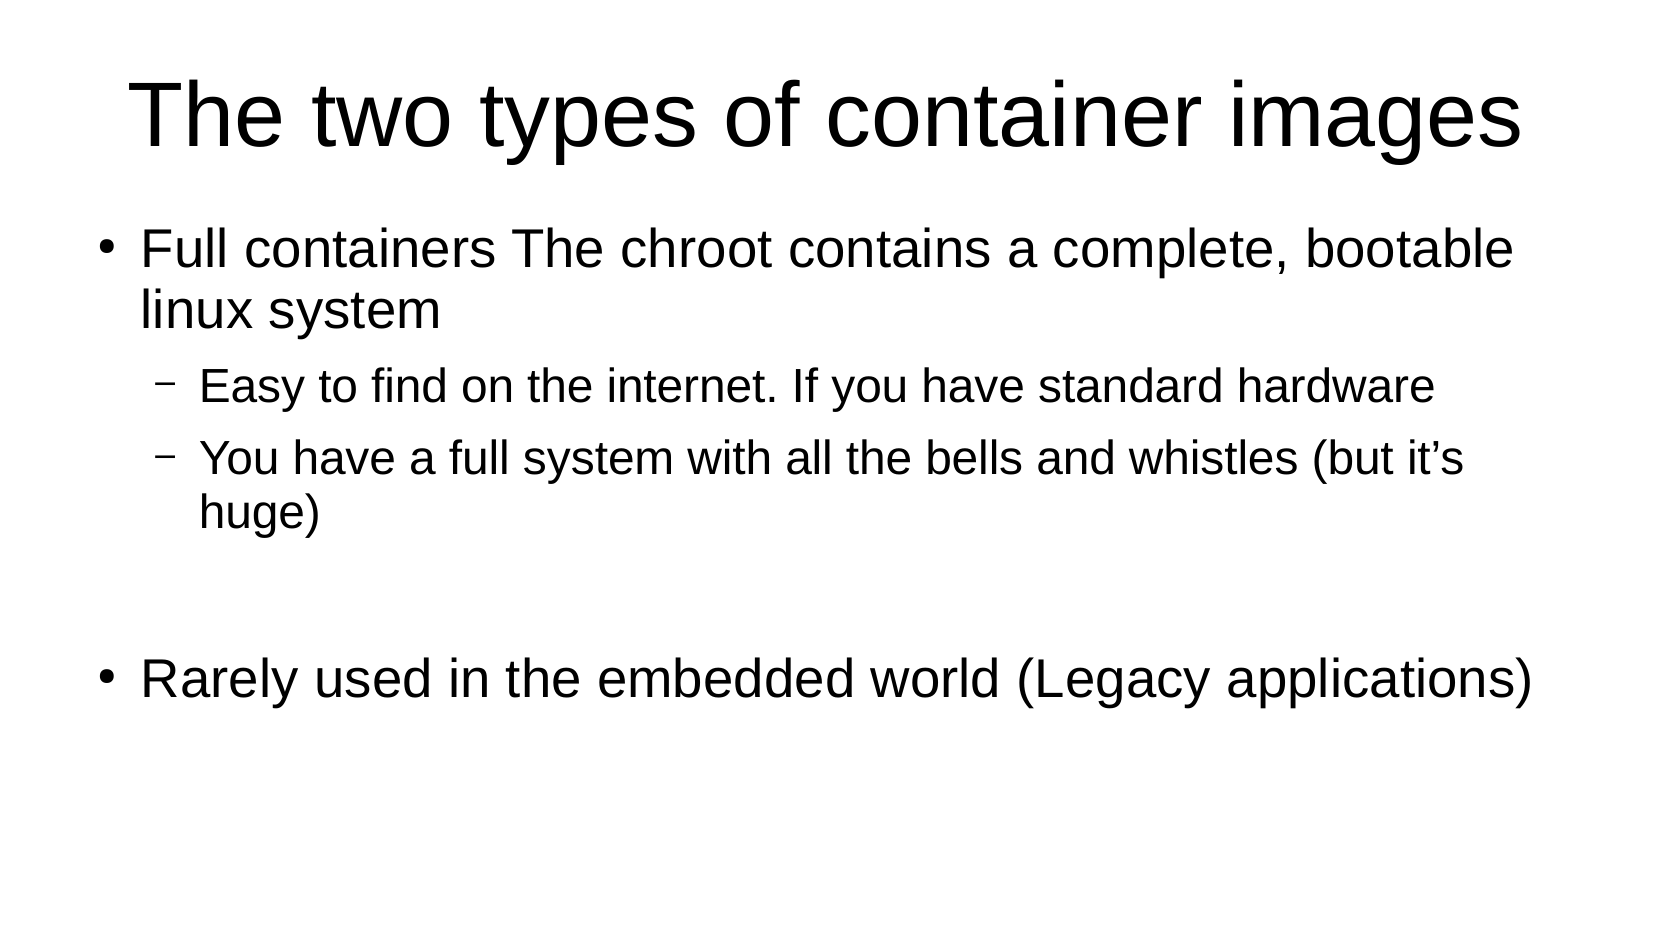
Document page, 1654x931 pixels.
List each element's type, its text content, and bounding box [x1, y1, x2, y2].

title The two types of container images [82, 37, 1571, 193]
list Full containers The chroot contains a complete, bootable linux system Easy to find on the internet. If you have standard hardware You have a full system with all the bells and whistles (but it’s huge) Rarely used in the embedded world (Legacy applications) [82, 217, 1571, 758]
